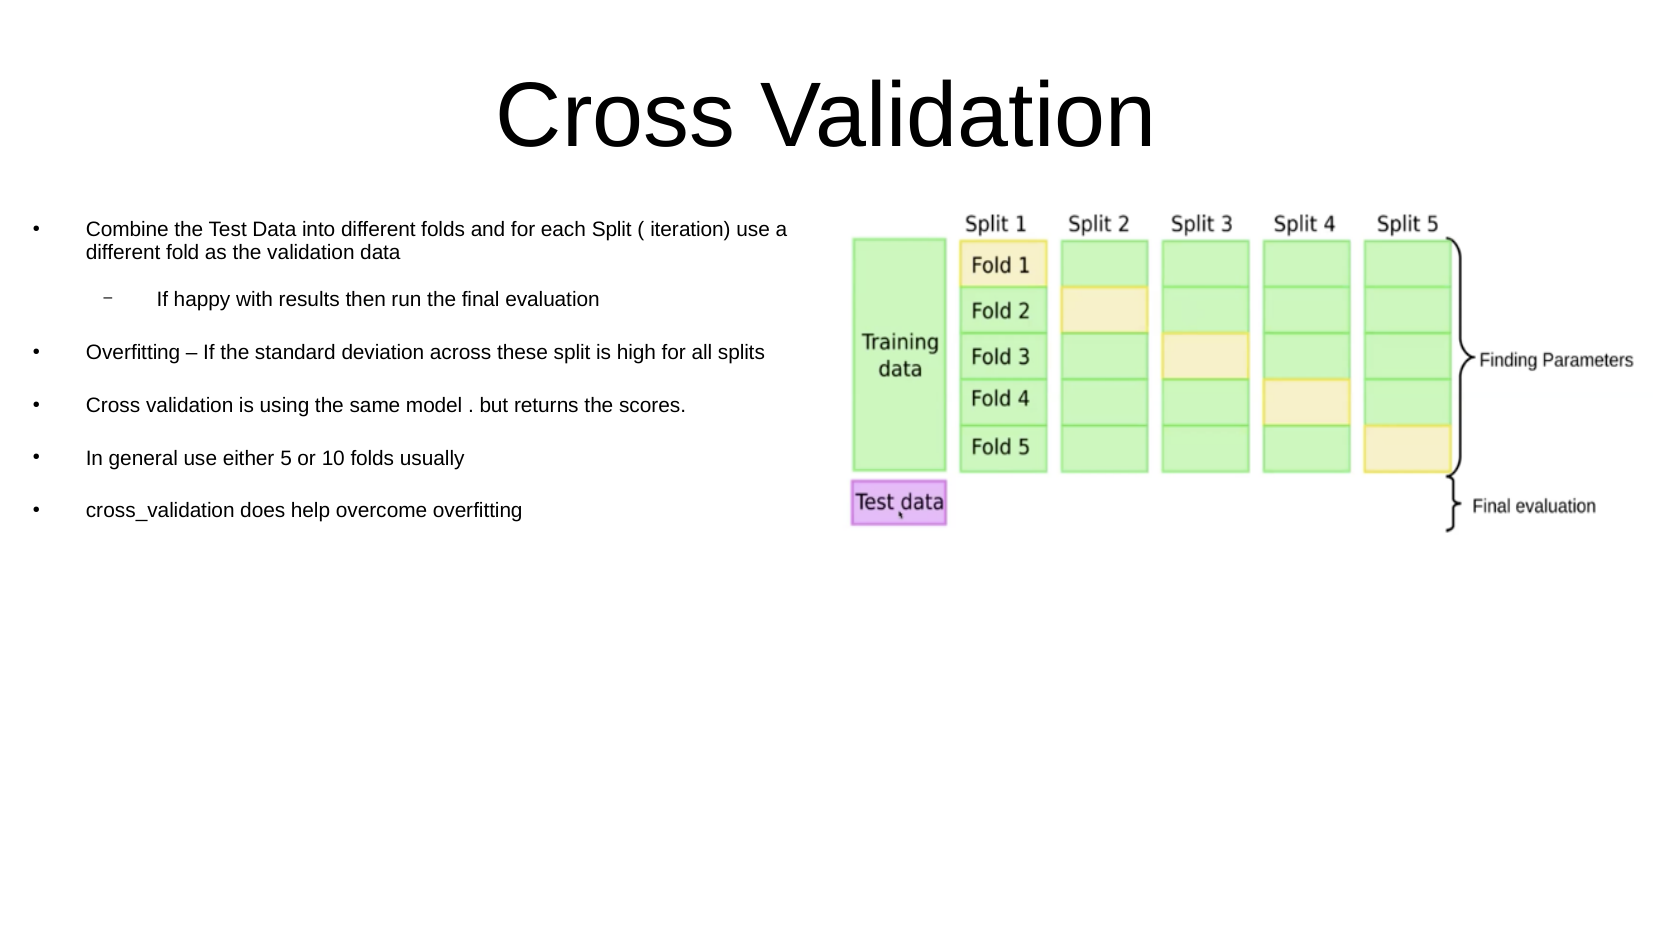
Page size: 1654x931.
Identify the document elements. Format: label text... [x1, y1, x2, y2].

title Cross Validation [82, 37, 1571, 193]
picture [829, 194, 1654, 544]
list Combine the Test Data into different folds and for each Split ( iteration) use a different fold as the validation data If happy with results then run the final evaluation Overfitting – If the standard deviation across these split is high for all splits Cross validation is using the same model . but returns the scores. In general use either 5 or 10 folds usually cross_validation does help overcome overfitting [15, 217, 1571, 901]
